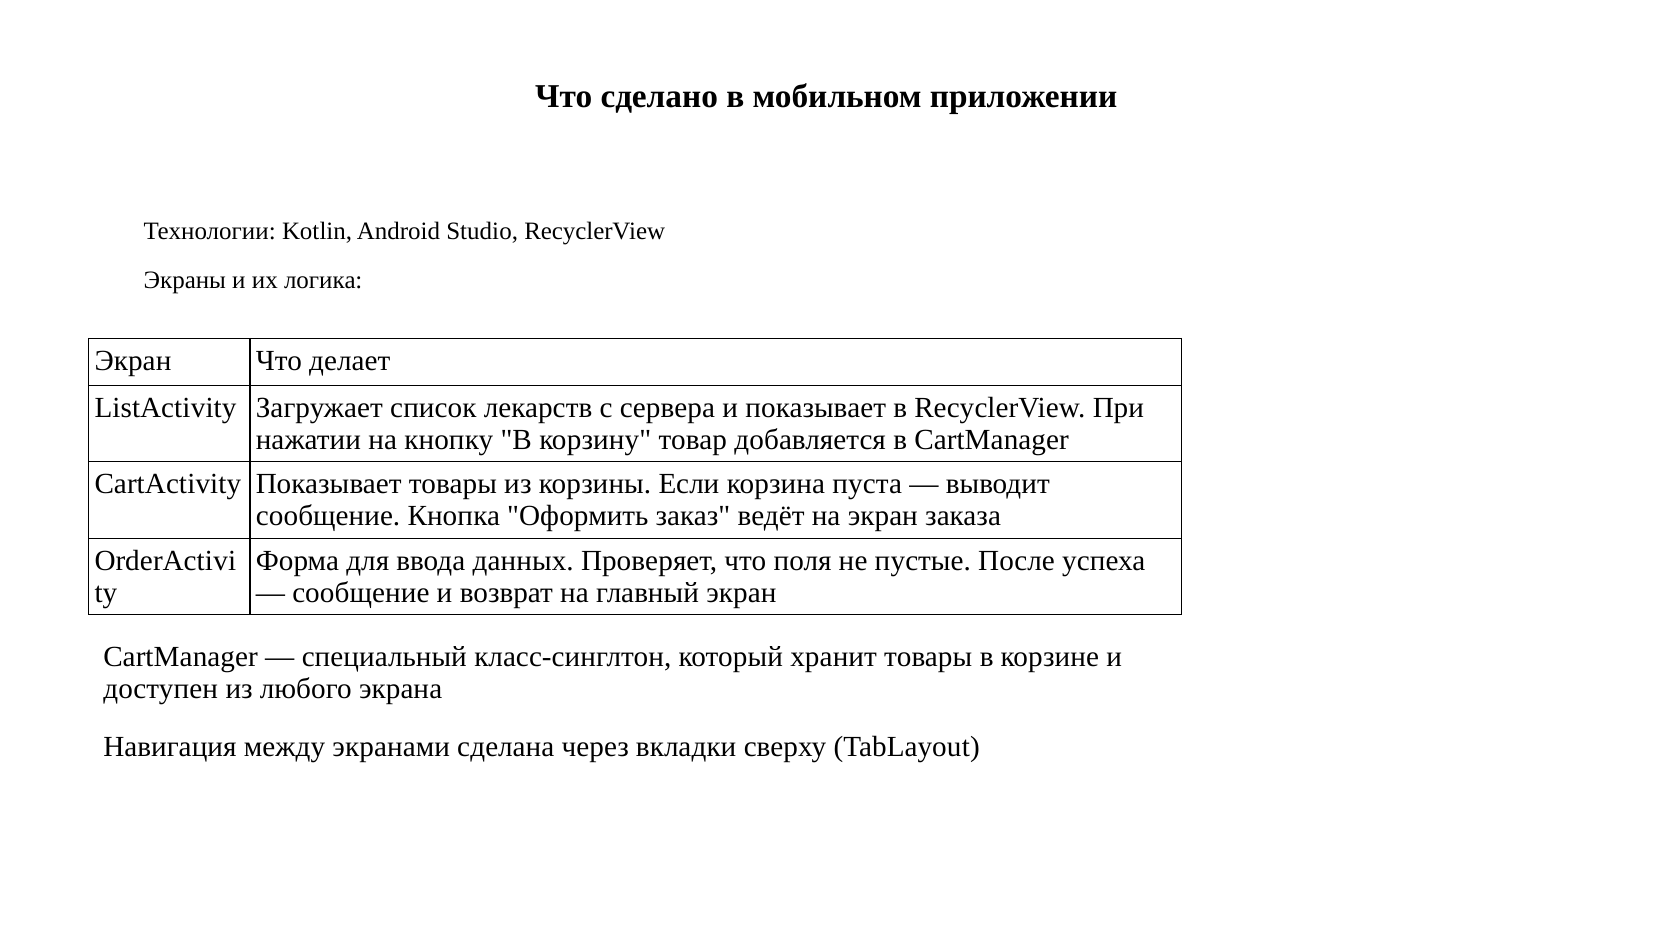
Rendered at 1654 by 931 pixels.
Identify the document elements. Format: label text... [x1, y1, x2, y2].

list Технологии: Kotlin, Android Studio, RecyclerView Экраны и их логика: [82, 217, 1571, 296]
table_cell ListActivity [89, 386, 249, 461]
text_box CartManager — специальный класс-синглтон, который хранит товары в корзине и доступен из любого экрана Навигация между экранами сделана через вкладки сверху (TabLayout) [88, 633, 1241, 827]
table_cell Форма для ввода данных. Проверяет, что поля не пустые. После успеха — сообщение и возврат на главный экран [251, 539, 1181, 614]
table_cell Загружает список лекарств с сервера и показывает в RecyclerView. При нажатии на кнопку "В корзину" товар добавляется в CartManager [251, 386, 1181, 461]
table_header Что делает [251, 339, 1181, 385]
table_header Экран [89, 339, 249, 385]
title Что сделано в мобильном приложении [82, 37, 1571, 193]
table_cell CartActivity [89, 462, 249, 538]
table_cell Показывает товары из корзины. Если корзина пуста — выводит сообщение. Кнопка "Оформить заказ" ведёт на экран заказа [251, 462, 1181, 538]
table_cell OrderActivity [89, 539, 249, 614]
